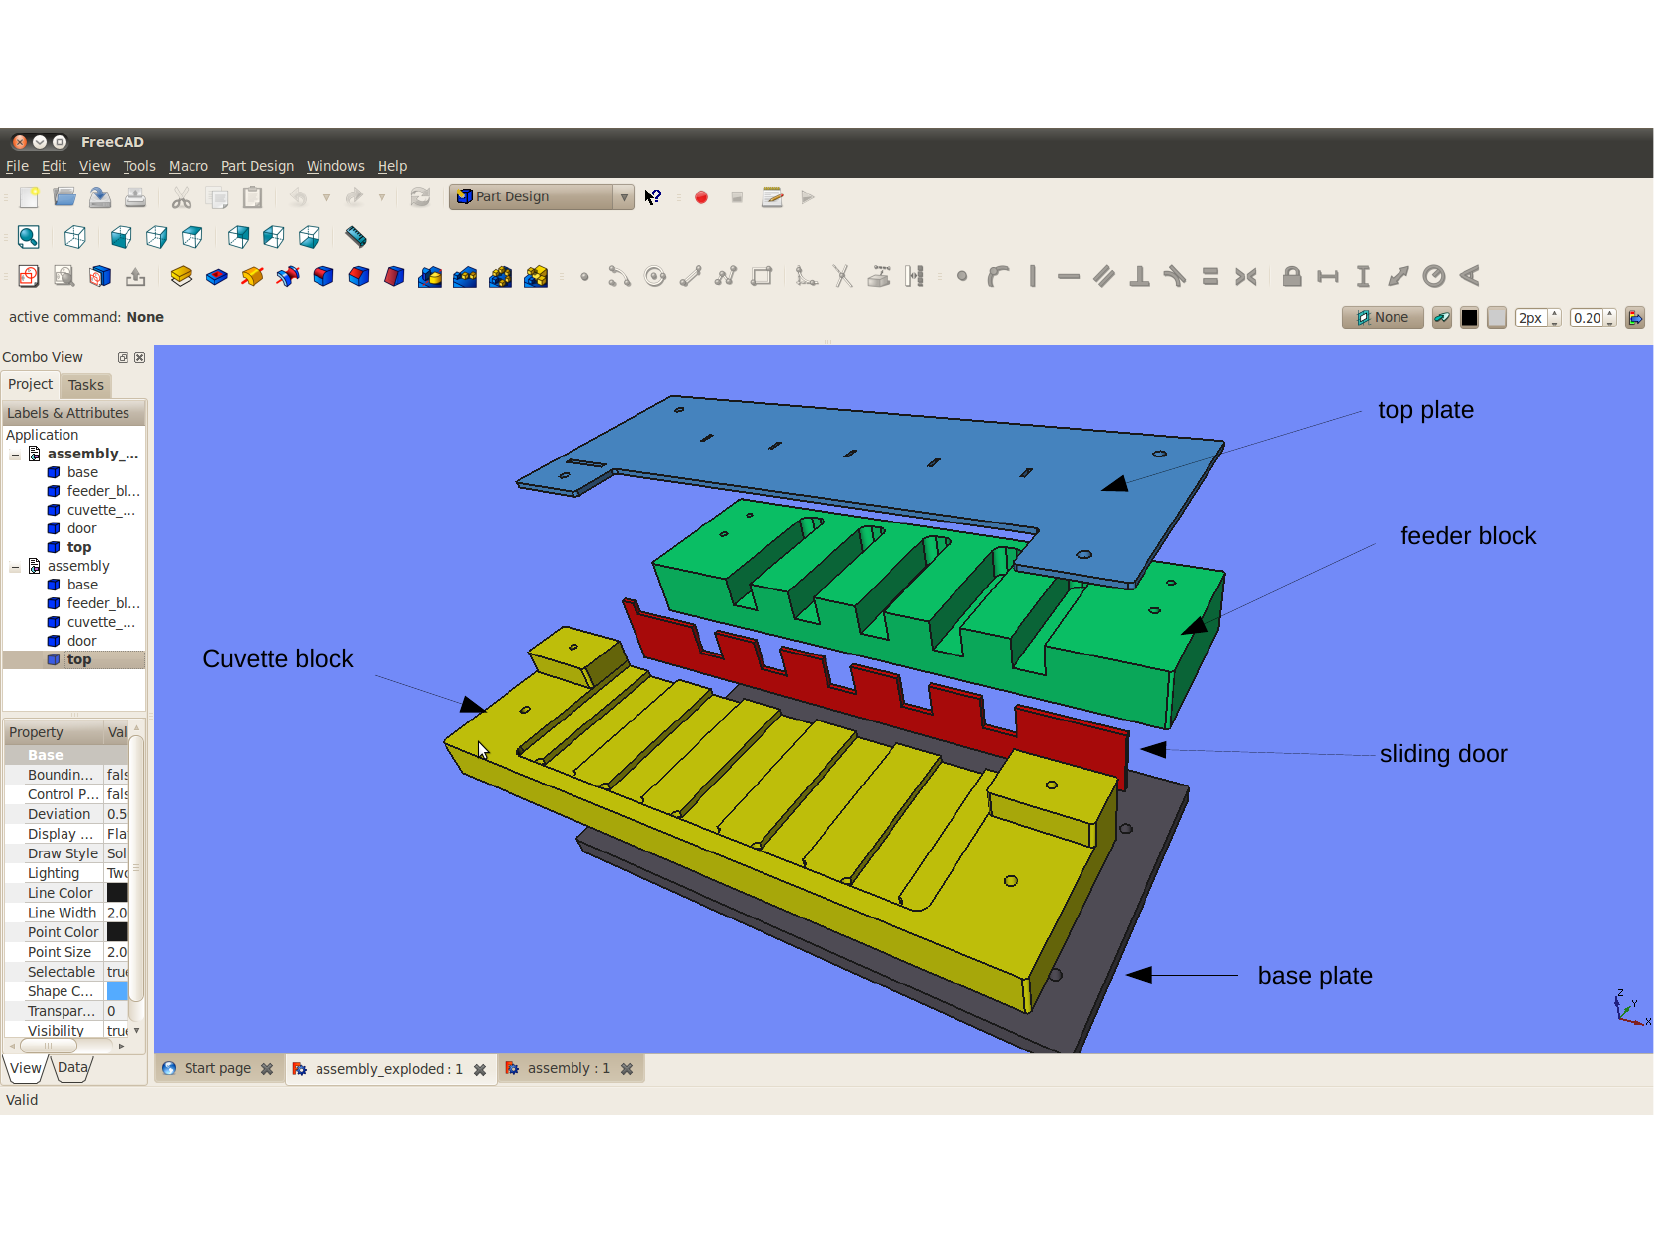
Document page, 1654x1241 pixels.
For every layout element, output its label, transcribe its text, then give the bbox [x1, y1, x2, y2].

text_box top plate [1363, 388, 1490, 432]
picture [0, 128, 1654, 1115]
text_box base plate [1243, 954, 1389, 998]
text_box sliding door [1365, 731, 1524, 775]
text_box Cuvette block [187, 637, 370, 681]
text_box feeder block [1385, 514, 1553, 558]
